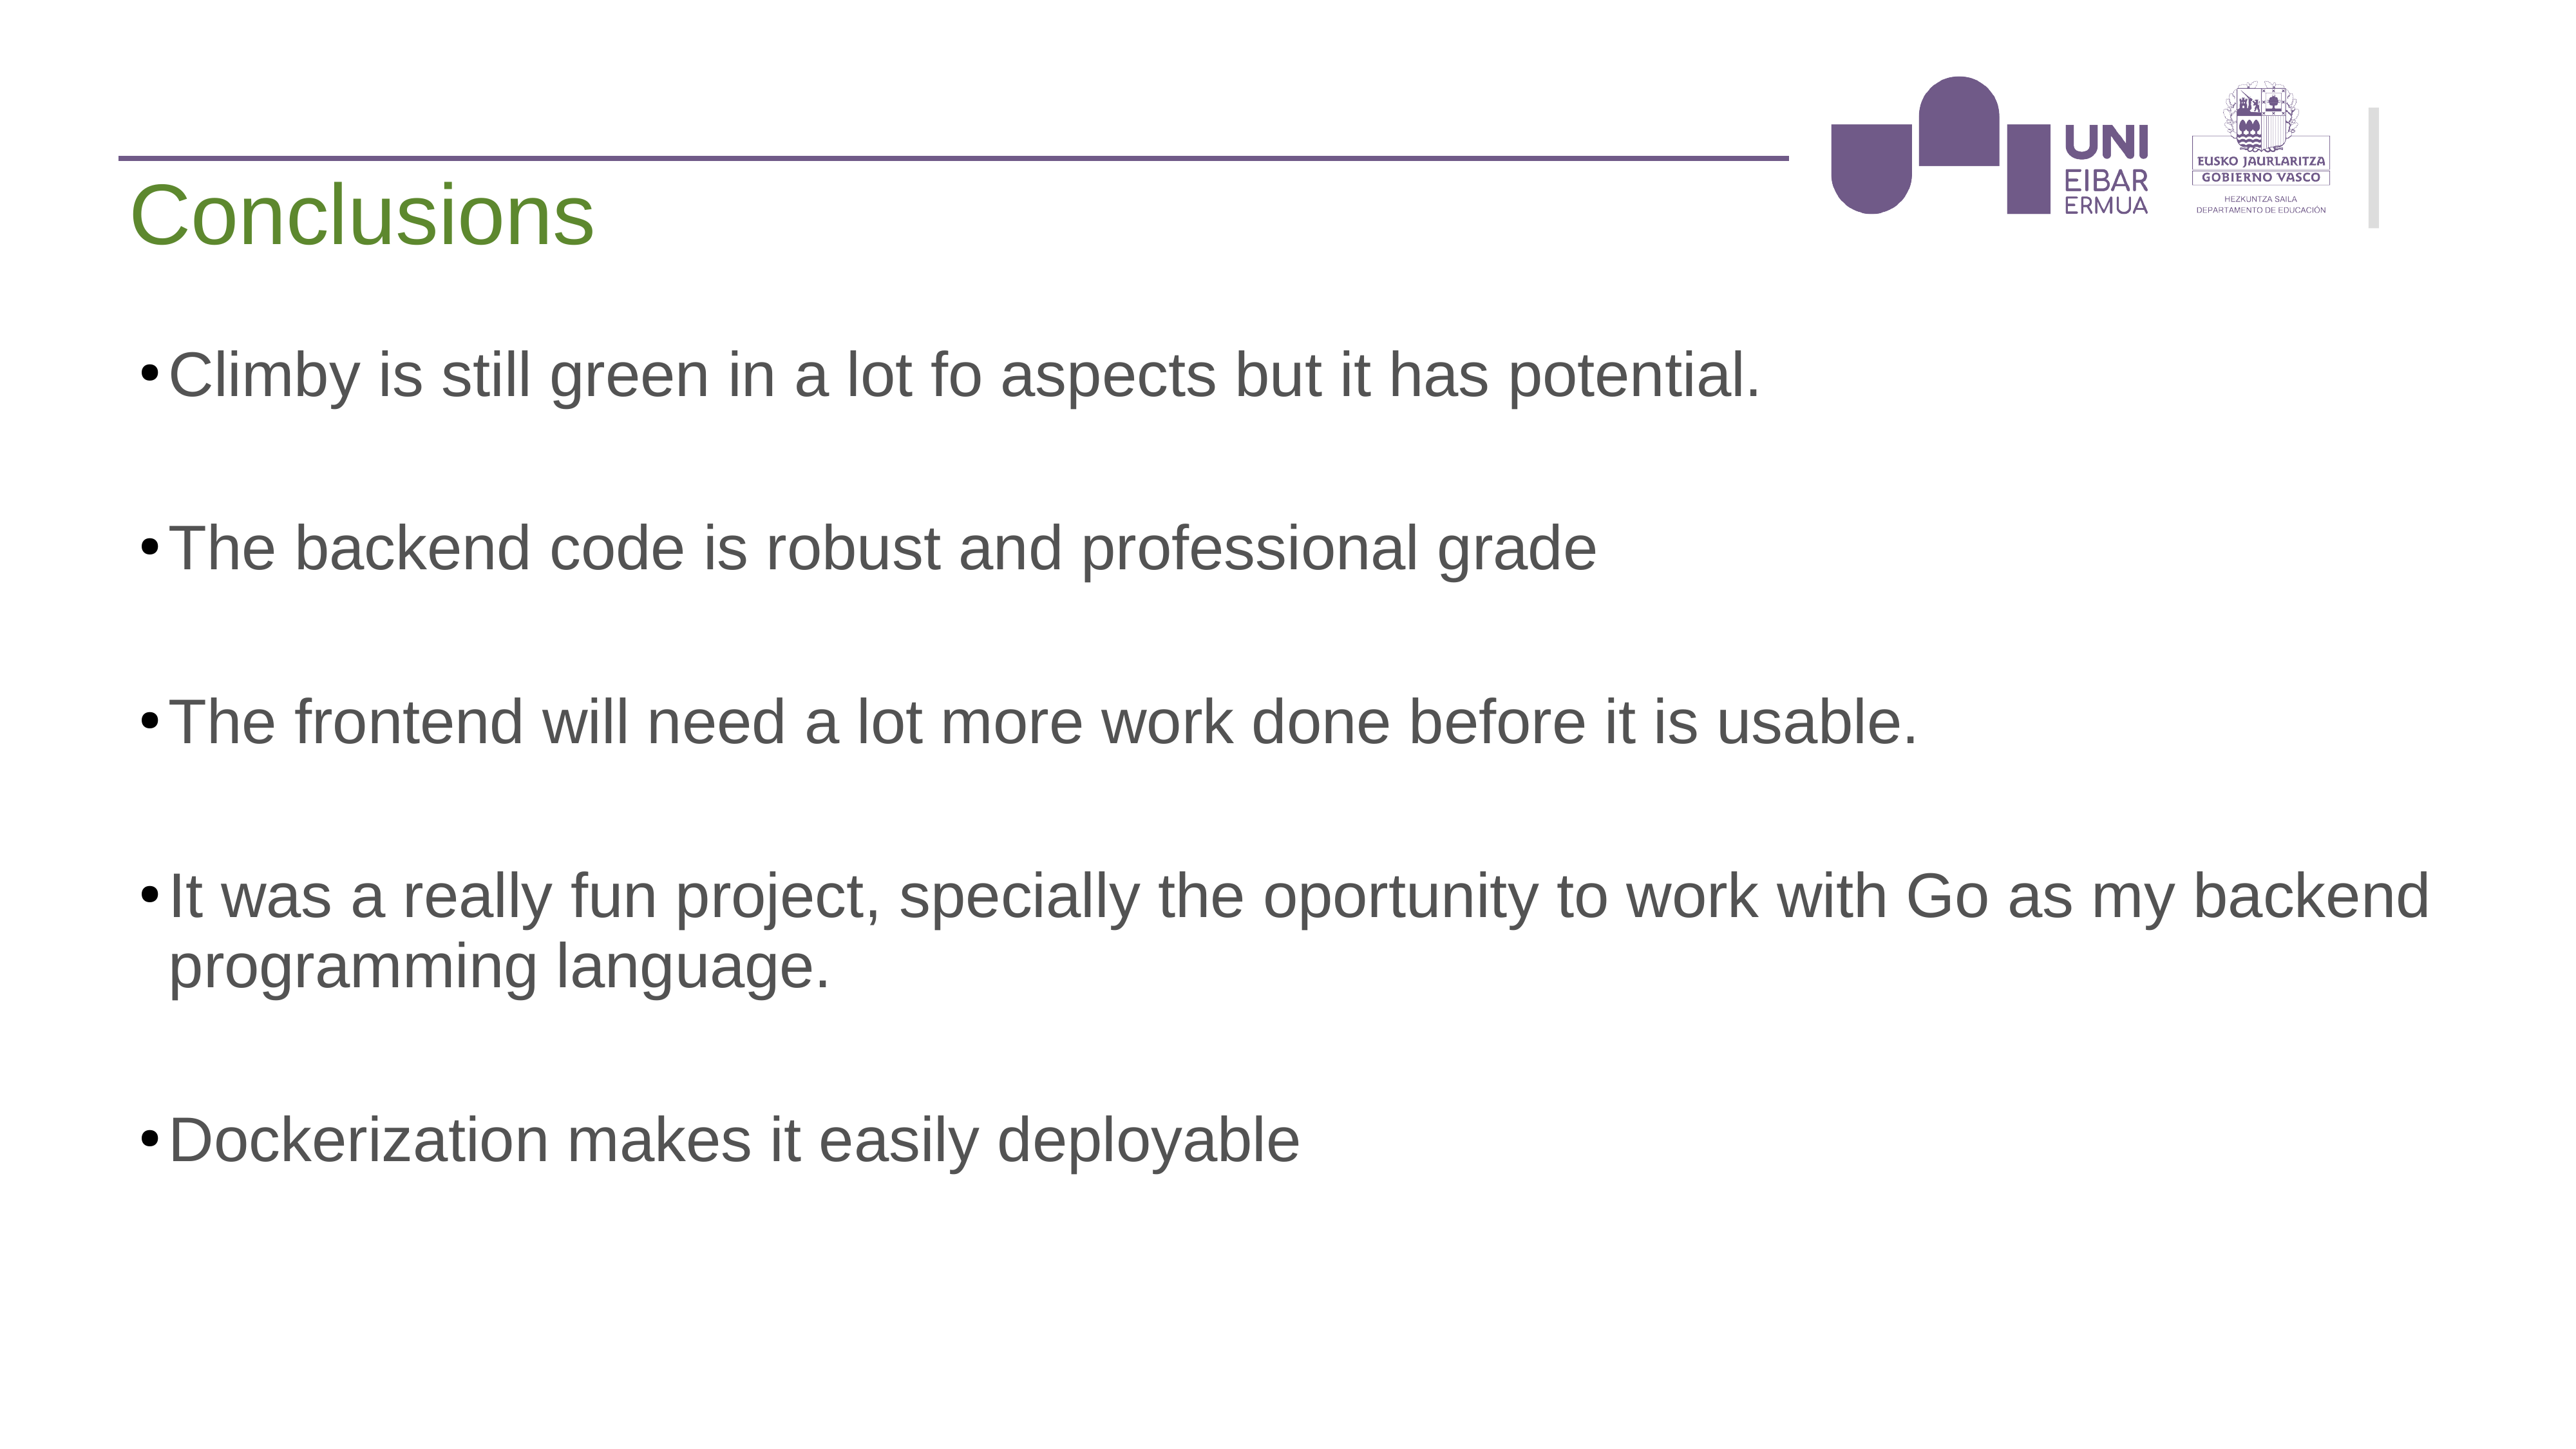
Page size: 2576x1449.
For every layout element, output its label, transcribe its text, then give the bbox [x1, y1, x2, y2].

picture [1792, 64, 2187, 93]
list Climby is still green in a lot fo aspects but it has potential. The backend code is robust and professional grade The frontend will need a lot more work done before it is usable. It was a really fun project, specially the oportunity to work with Go as my backend programming language. Dockerization makes it easily deployable [128, 339, 2447, 1180]
title Conclusions [128, 93, 2447, 336]
picture [2189, 75, 2334, 93]
